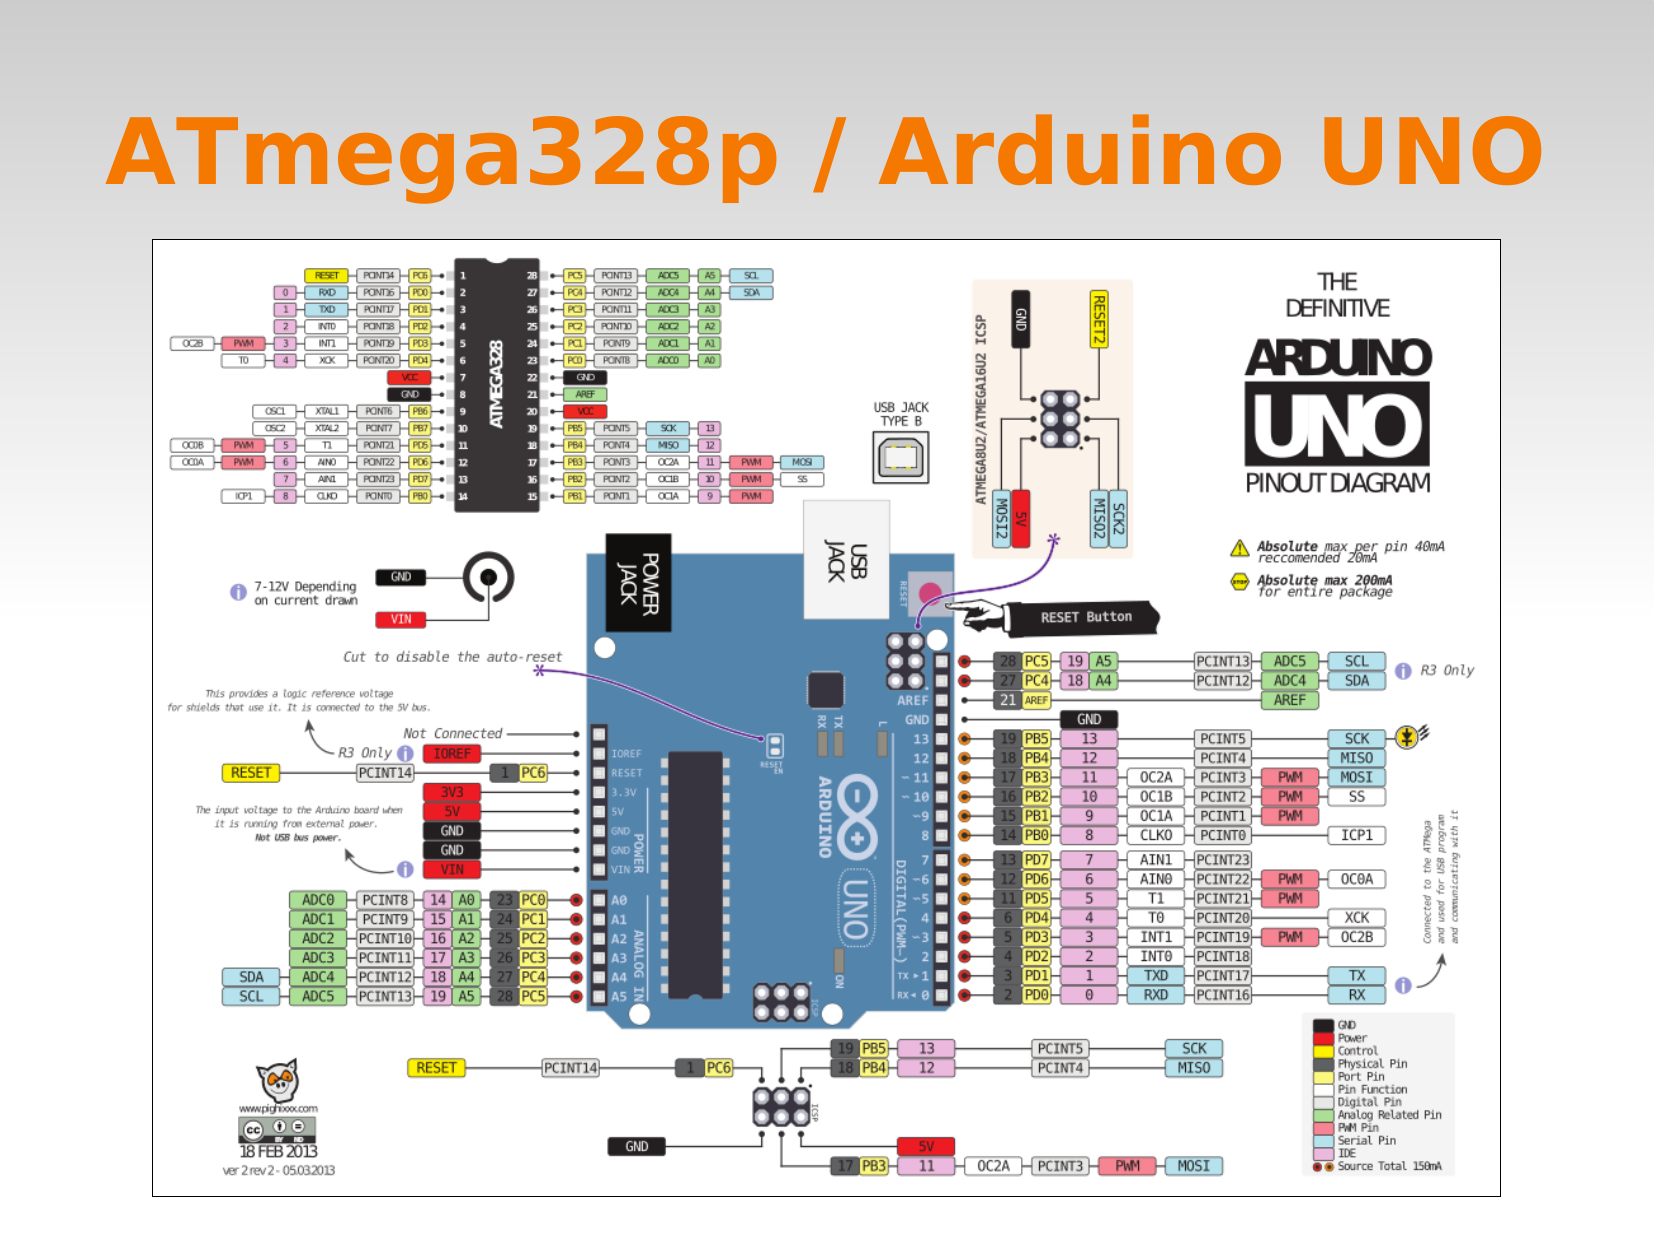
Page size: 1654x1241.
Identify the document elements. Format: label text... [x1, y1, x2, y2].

title ATmega328p / Arduino UNO [82, 49, 1571, 257]
picture [152, 239, 1501, 1197]
